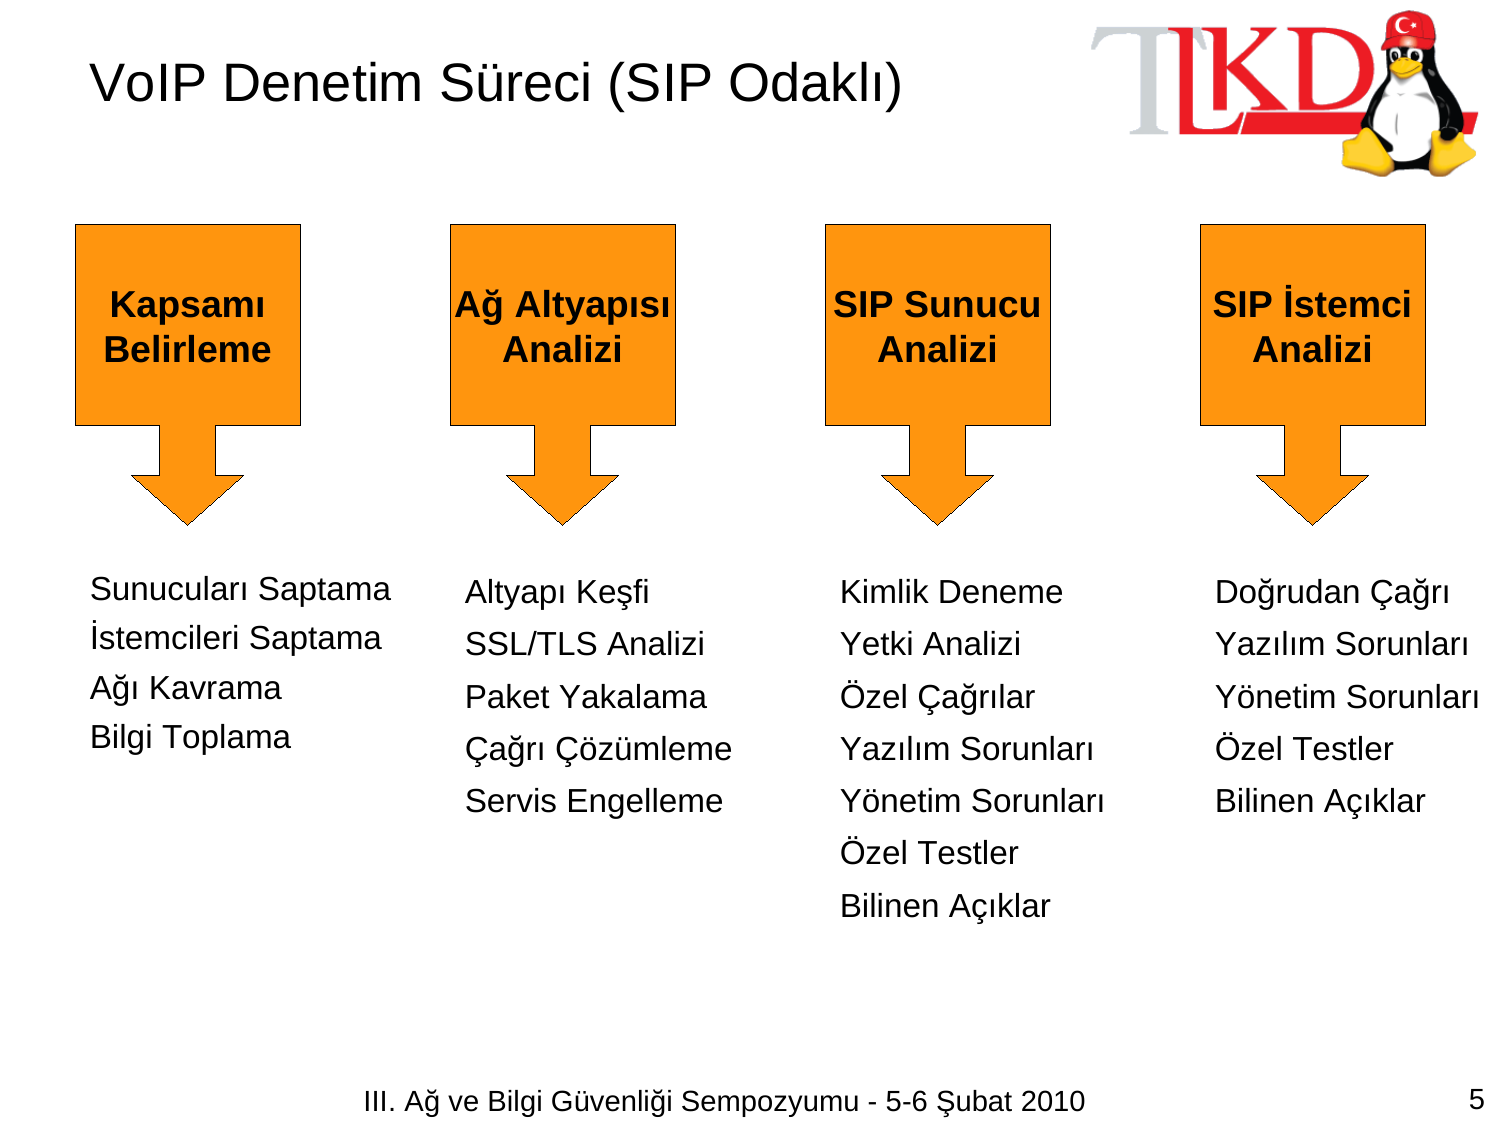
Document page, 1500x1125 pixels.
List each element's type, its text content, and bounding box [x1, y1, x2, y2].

title VoIP Denetim Süreci (SIP Odaklı) [75, 45, 1070, 166]
list Altyapı Keşfi SSL/TLS Analizi Paket Yakalama Çağrı Çözümleme Servis Engelleme [450, 562, 788, 1005]
list Kimlik Deneme Yetki Analizi Özel Çağrılar Yazılım Sorunları Yönetim Sorunları Özel Testler Bilinen Açıklar [825, 562, 1126, 1005]
list Doğrudan Çağrı Yazılım Sorunları Yönetim Sorunları Özel Testler Bilinen Açıklar [1200, 562, 1500, 1005]
text_box Ağ Altyapısı Analizi [450, 224, 676, 526]
picture [1087, 0, 1491, 188]
text_box SIP İstemci Analizi [1200, 224, 1426, 526]
list Sunucuları Saptama İstemcileri Saptama Ağı Kavrama Bilgi Toplama [75, 562, 413, 1005]
text_box Kapsamı Belirleme [75, 224, 301, 526]
text_box SIP Sunucu Analizi [825, 224, 1051, 526]
